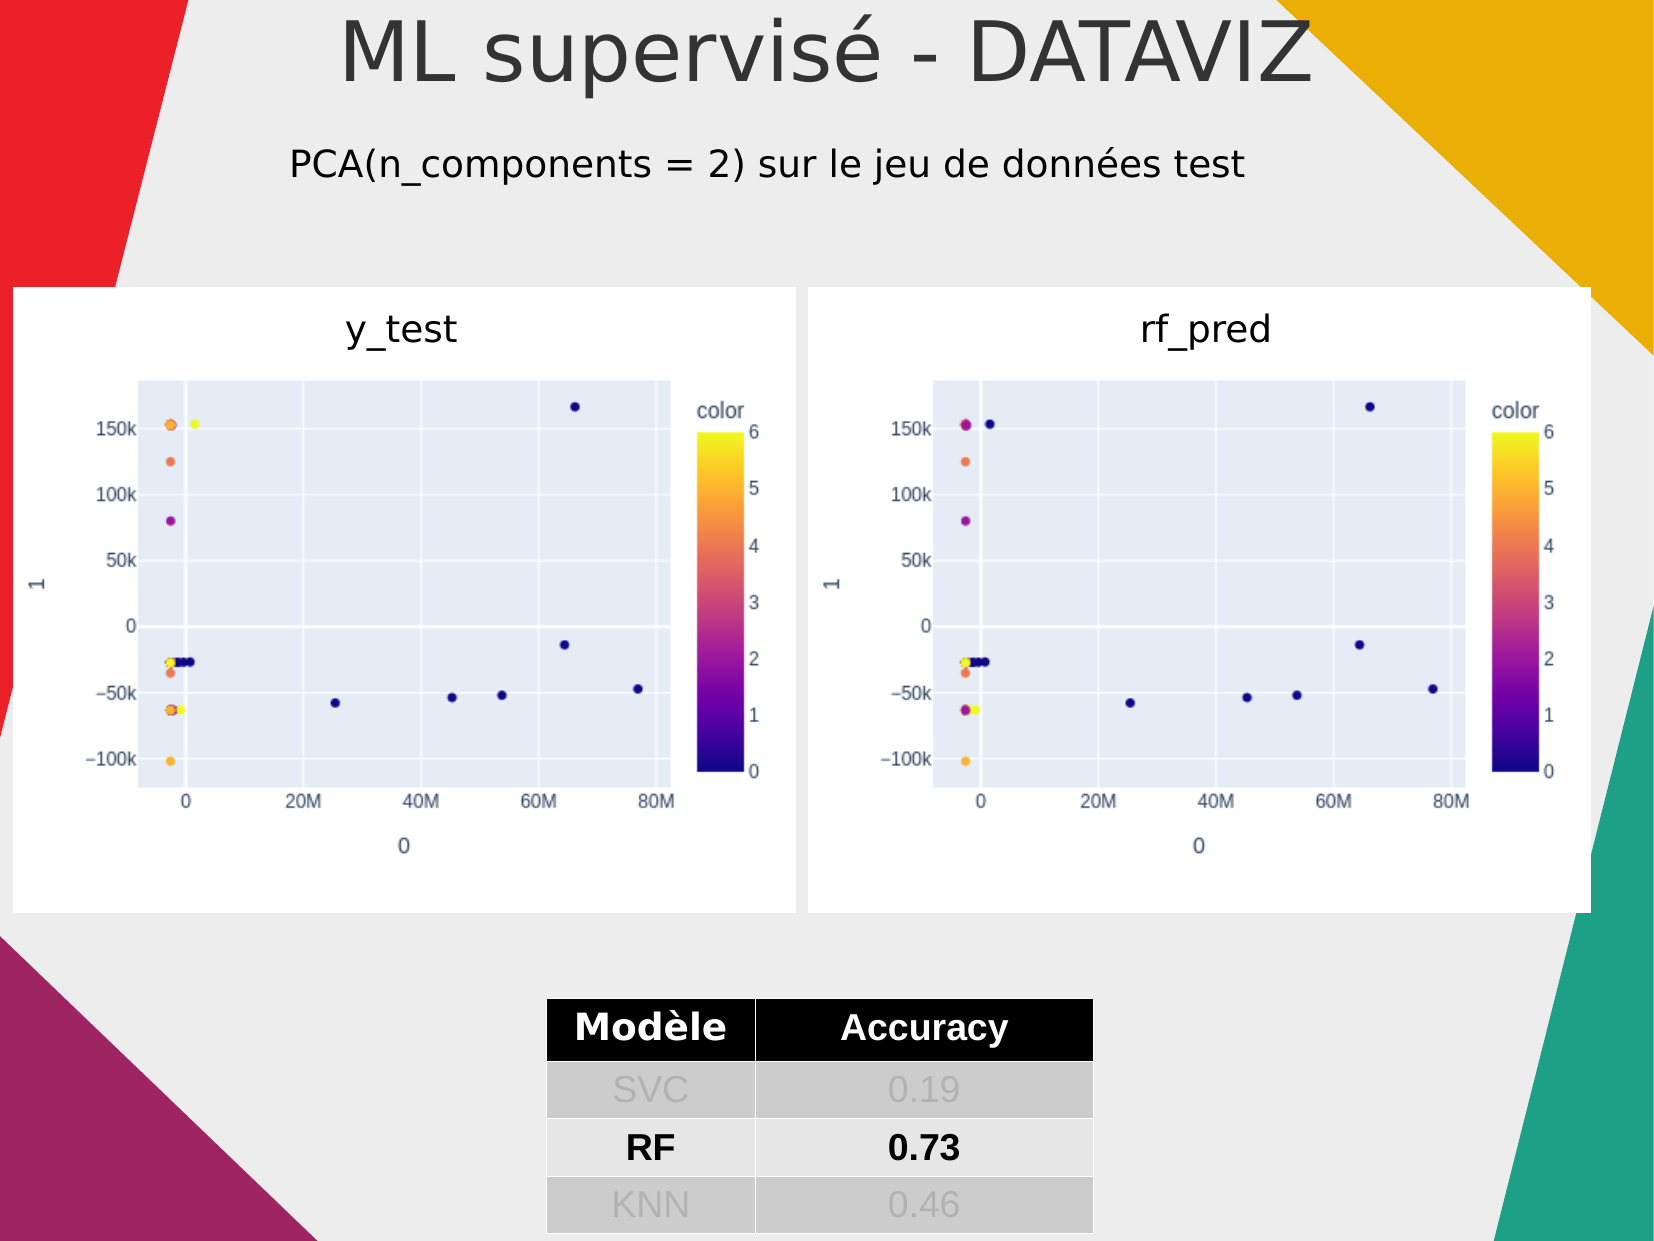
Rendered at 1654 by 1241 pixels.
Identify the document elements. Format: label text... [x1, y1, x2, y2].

table_header Modèle [547, 999, 755, 1061]
text_box y_test [330, 300, 496, 359]
text_box rf_pred [1125, 300, 1336, 361]
picture [808, 287, 1591, 913]
table_cell 0.19 [756, 1062, 1093, 1118]
title ML supervisé - DATAVIZ [114, 0, 1539, 106]
picture [13, 287, 796, 913]
table_cell 0.73 [756, 1119, 1093, 1176]
table_cell 0.46 [756, 1177, 1093, 1233]
table_cell SVC [547, 1062, 755, 1118]
text_box PCA(n_components = 2) sur le jeu de données test [274, 135, 1276, 237]
table_cell KNN [547, 1177, 755, 1233]
table_header Accuracy [756, 999, 1093, 1061]
table_cell RF [547, 1119, 755, 1176]
